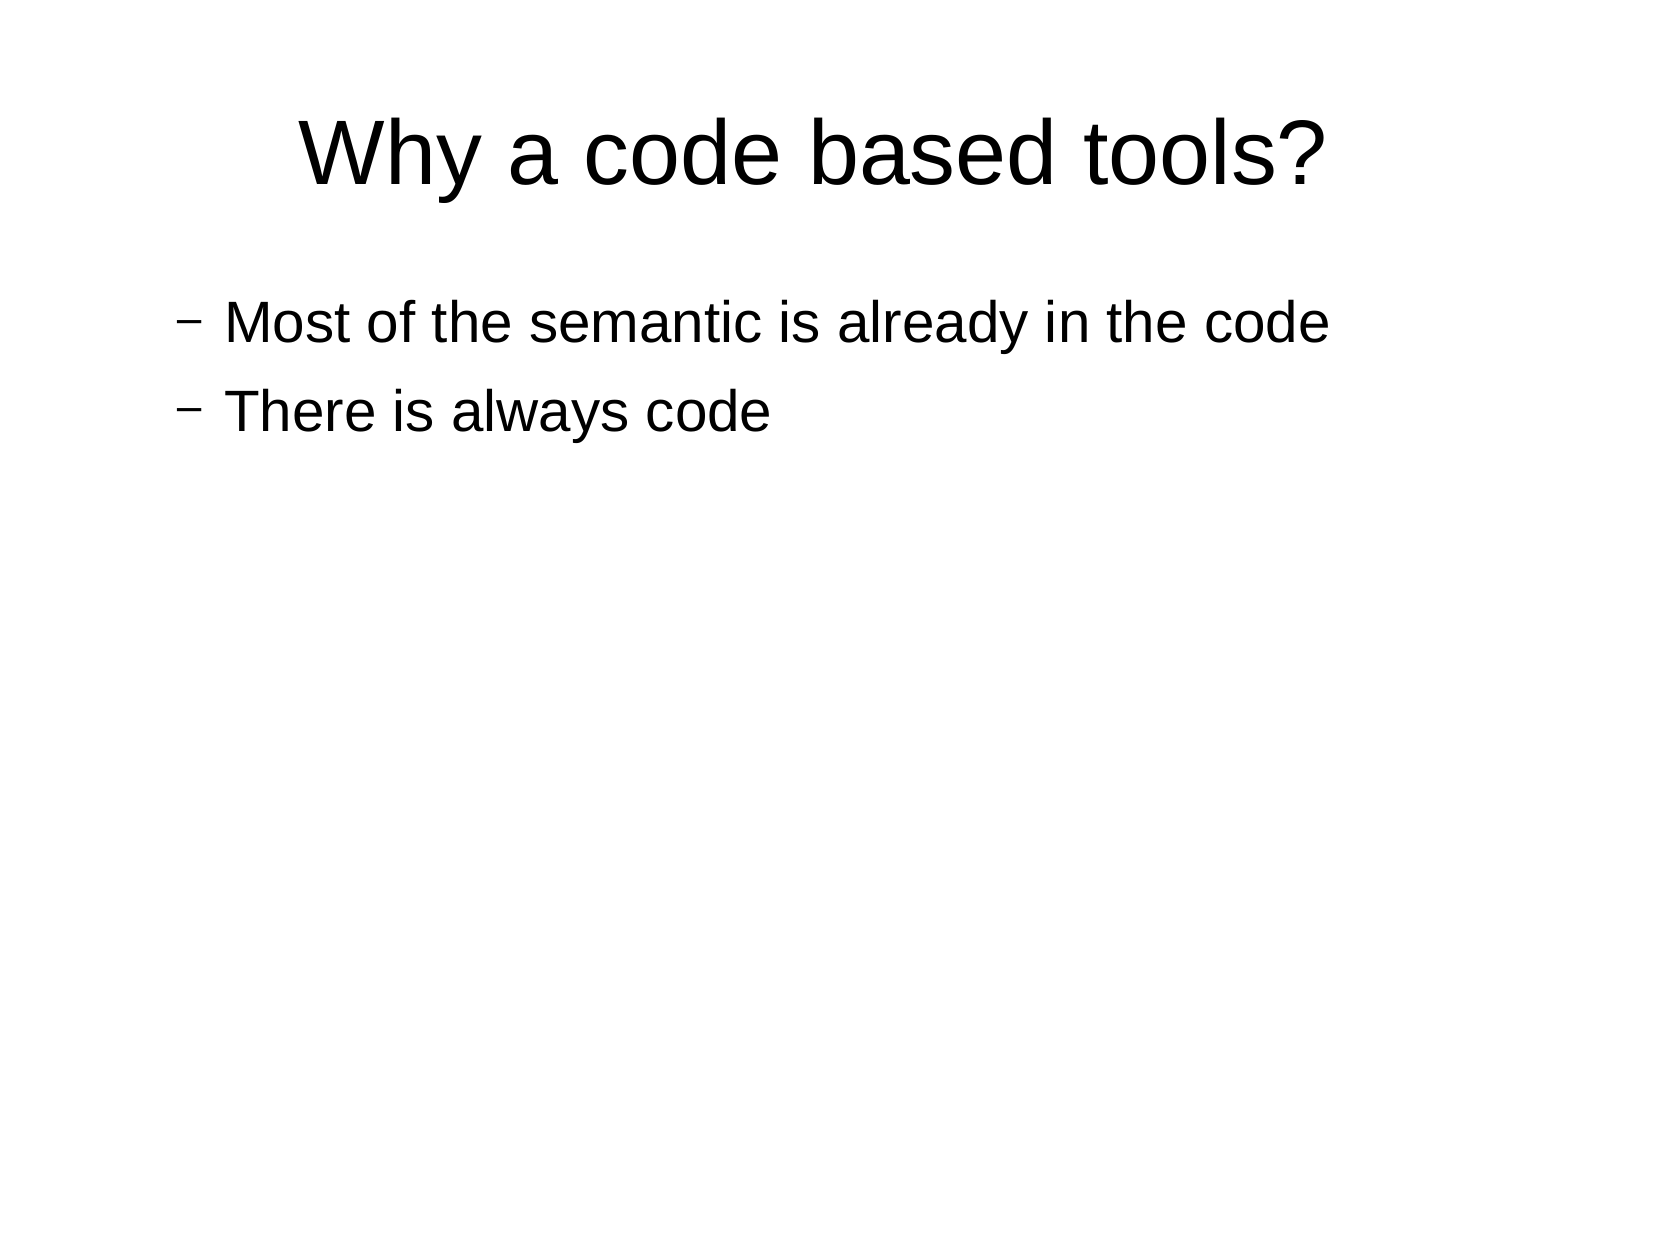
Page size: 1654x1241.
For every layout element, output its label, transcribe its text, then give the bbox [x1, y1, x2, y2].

title Why a code based tools? [82, 49, 1571, 257]
list Most of the semantic is already in the code There is always code [82, 290, 1571, 1109]
